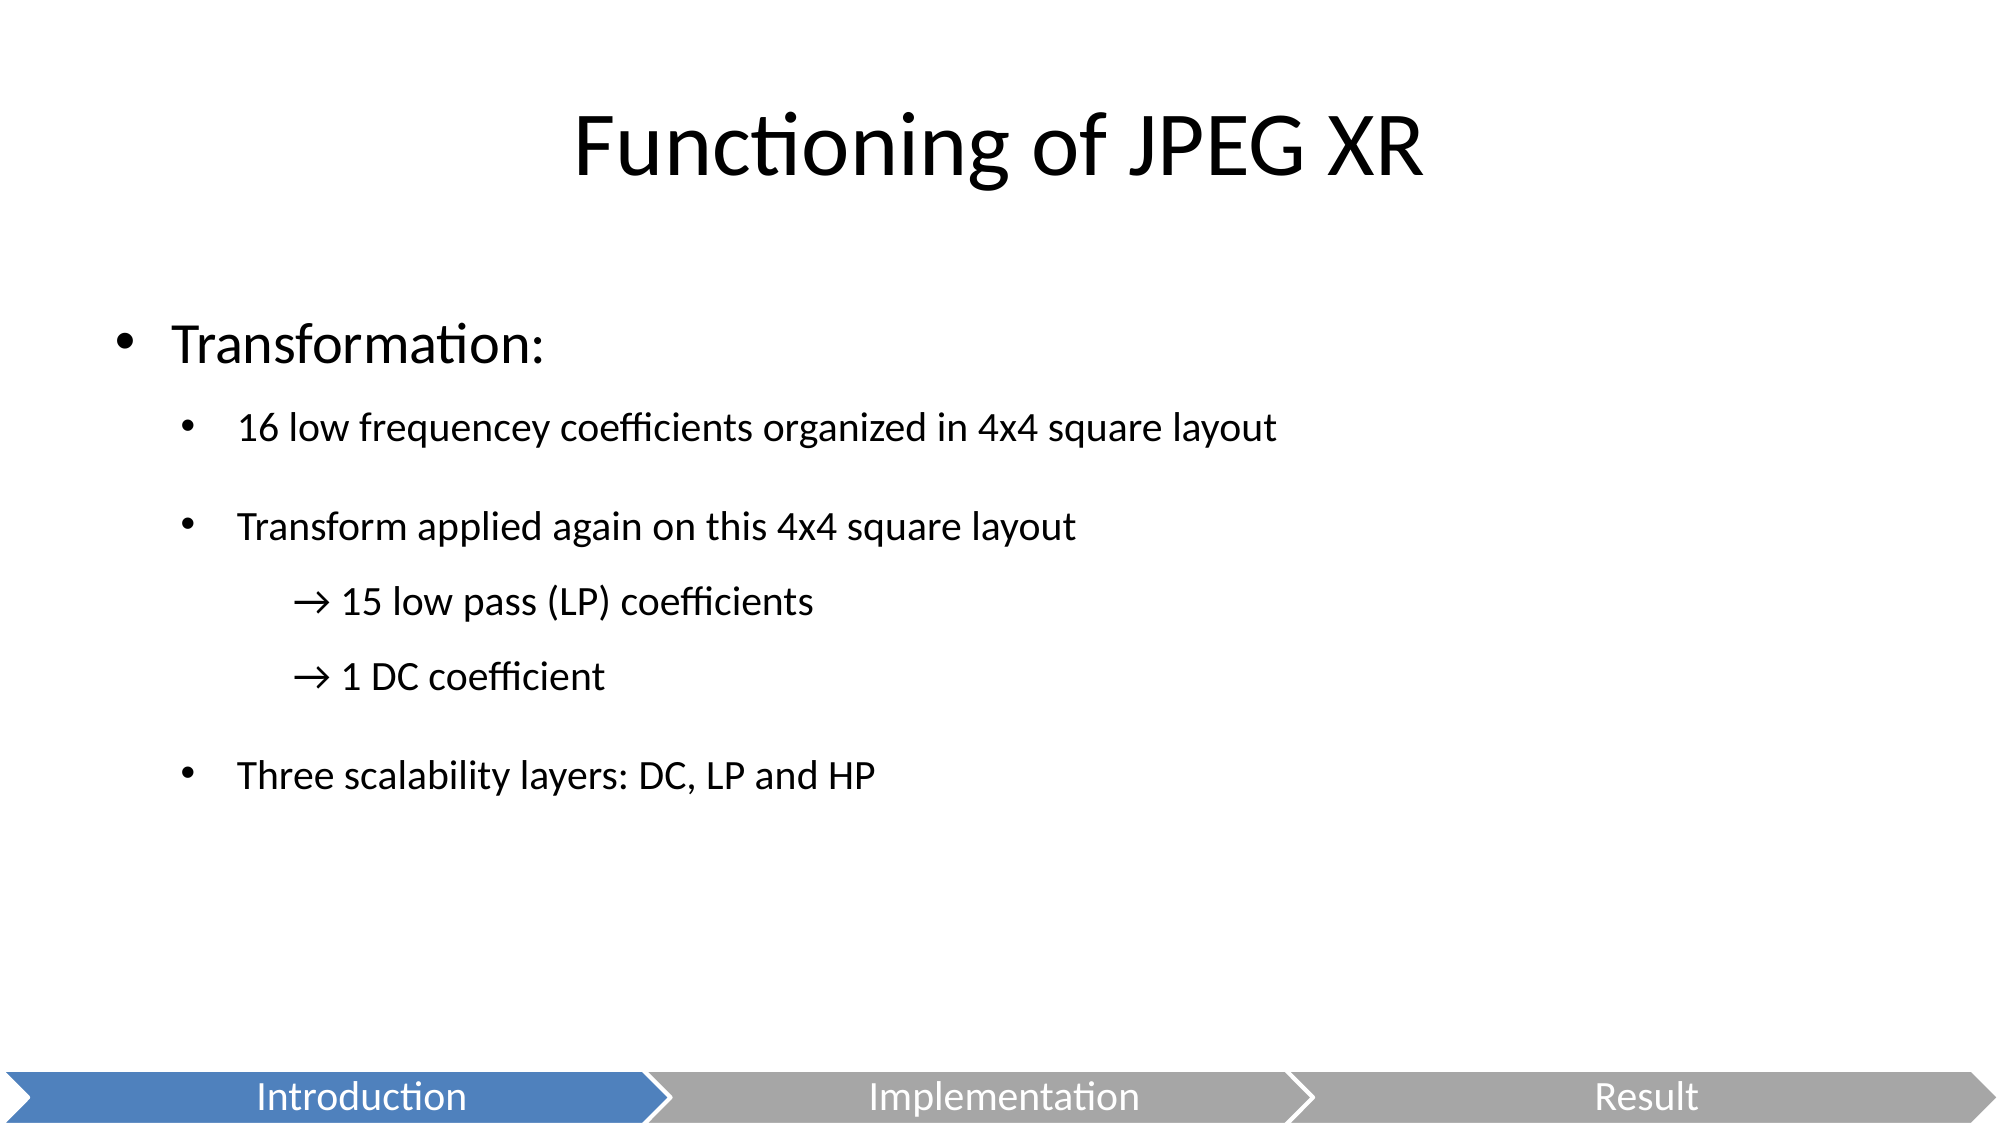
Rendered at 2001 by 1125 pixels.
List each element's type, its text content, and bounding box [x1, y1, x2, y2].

text_box Implementation [643, 1069, 1312, 1125]
title Functioning of JPEG XR [99, 45, 1900, 233]
text_box Result [1285, 1069, 2000, 1125]
list Transformation: 16 low frequencey coefficients organized in 4x4 square layout Transform applied again on this 4x4 square layout → 15 low pass (LP) coefficients → 1 DC coefficient Three scalability layers: DC, LP and HP [99, 262, 1900, 1005]
text_box Introduction [0, 1069, 669, 1125]
